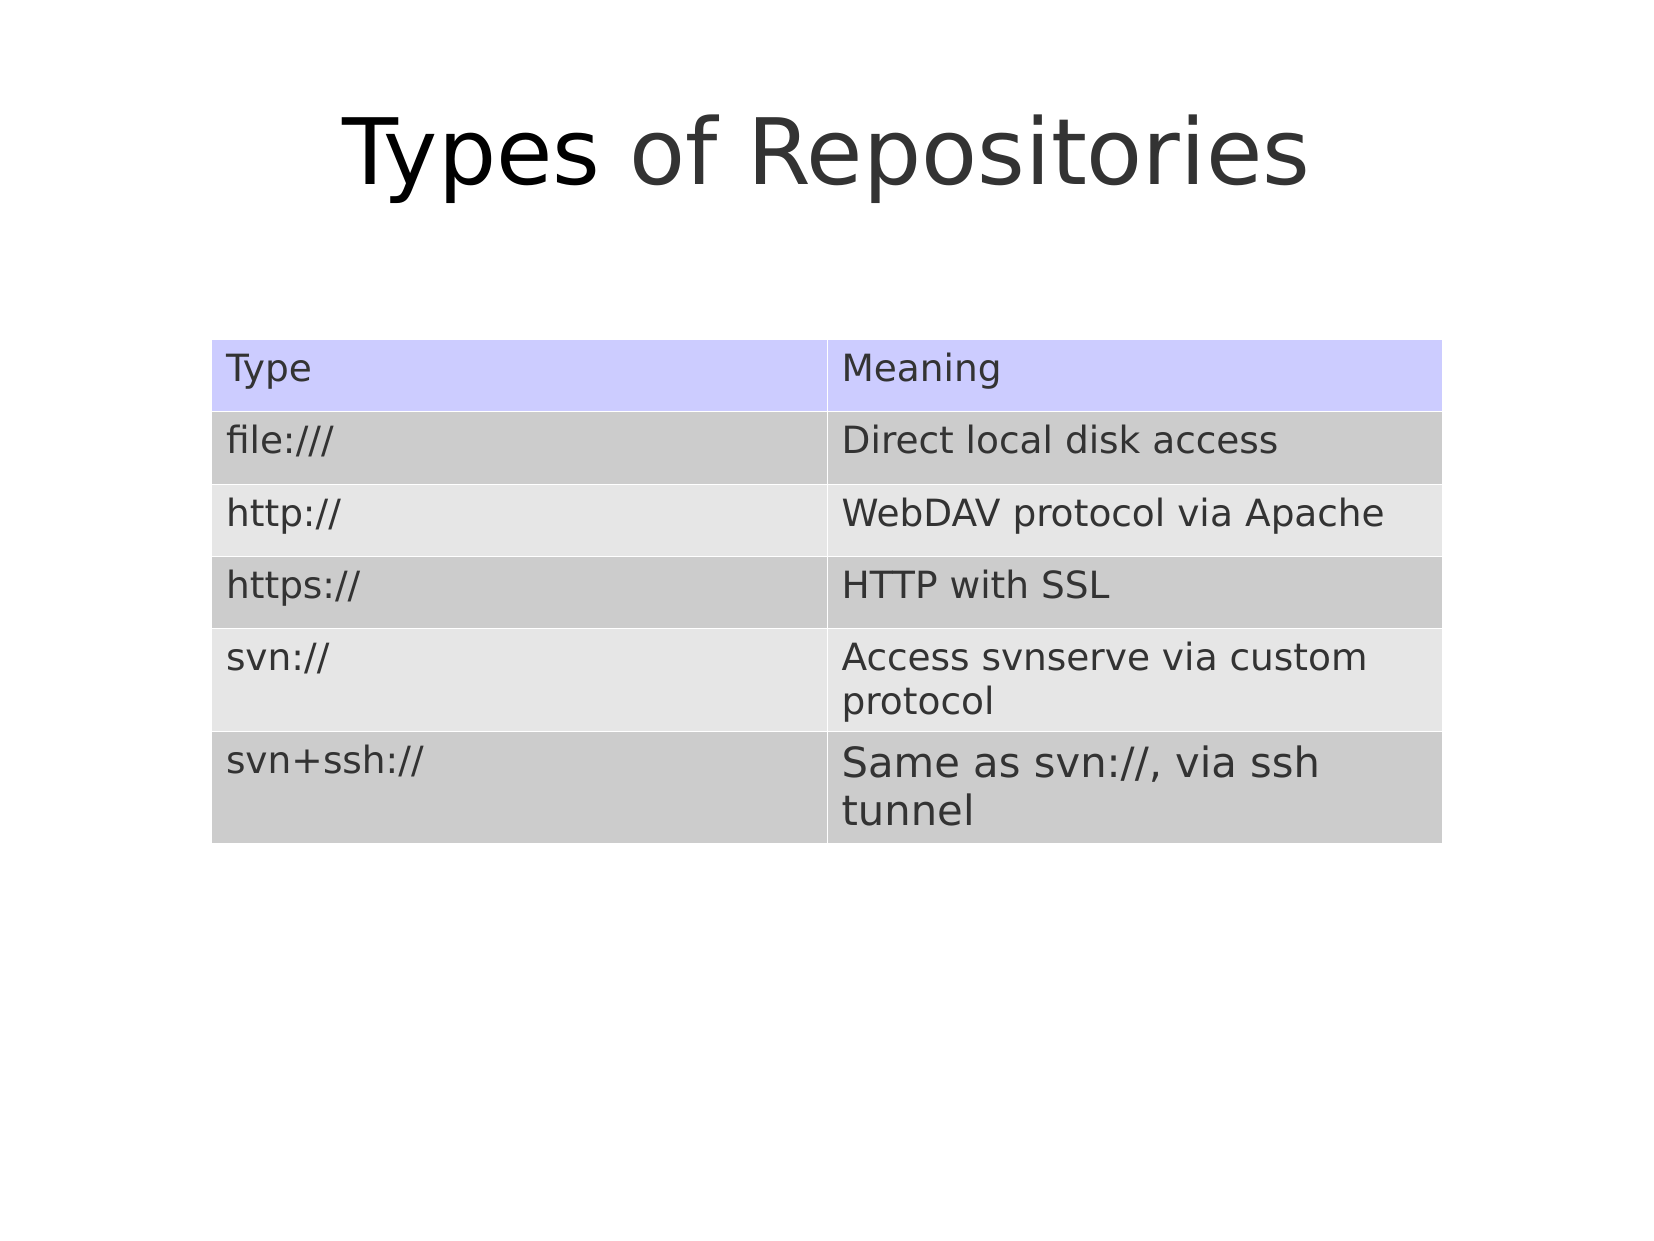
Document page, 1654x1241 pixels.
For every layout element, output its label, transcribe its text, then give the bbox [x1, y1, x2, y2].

table_cell file:/// [212, 412, 827, 484]
table_cell https:// [212, 557, 827, 628]
table_cell Same as svn://, via ssh tunnel [828, 732, 1442, 843]
table_cell Direct local disk access [828, 412, 1442, 484]
table_cell Access svnserve via custom protocol [828, 629, 1442, 731]
title Types of Repositories [82, 49, 1571, 257]
table_header Type [212, 340, 827, 411]
table_cell svn:// [212, 629, 827, 731]
table_cell HTTP with SSL [828, 557, 1442, 628]
table_cell svn+ssh:// [212, 732, 827, 843]
table_header Meaning [828, 340, 1442, 411]
table_cell WebDAV protocol via Apache [828, 485, 1442, 556]
table_cell http:// [212, 485, 827, 556]
